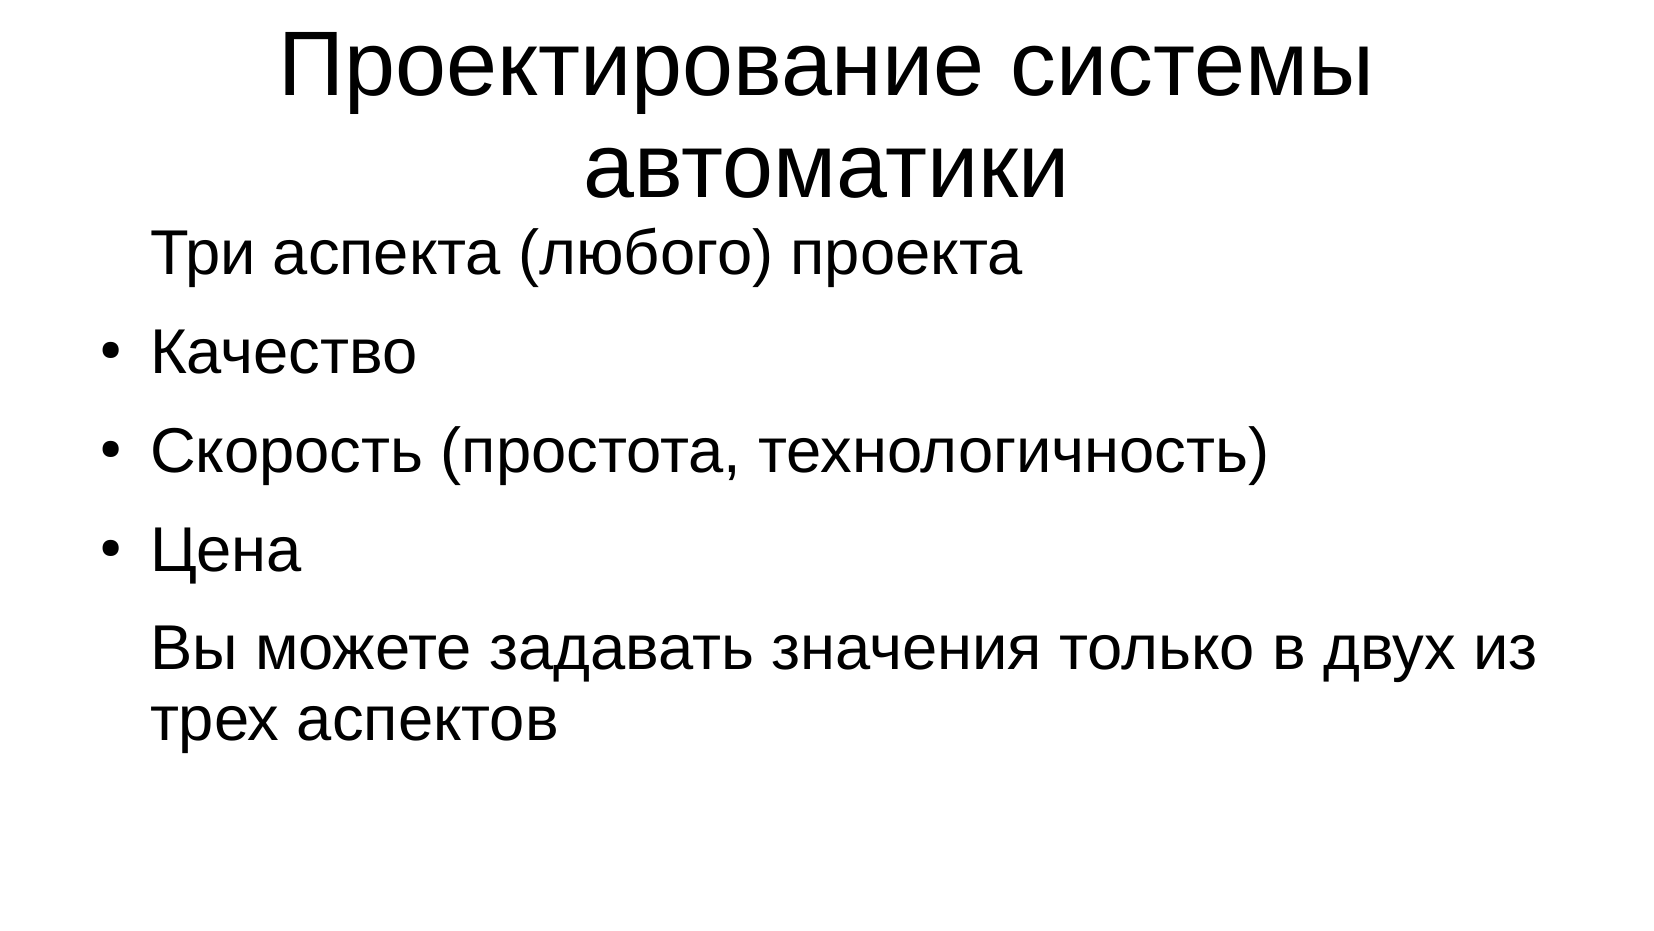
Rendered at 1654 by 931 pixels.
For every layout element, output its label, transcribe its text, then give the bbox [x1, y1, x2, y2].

list Три аспекта (любого) проекта Качество Скорость (простота, технологичность) Цена Вы можете задавать значения только в двух из трех аспектов [82, 217, 1571, 758]
title Проектирование системы автоматики [82, 12, 1571, 217]
